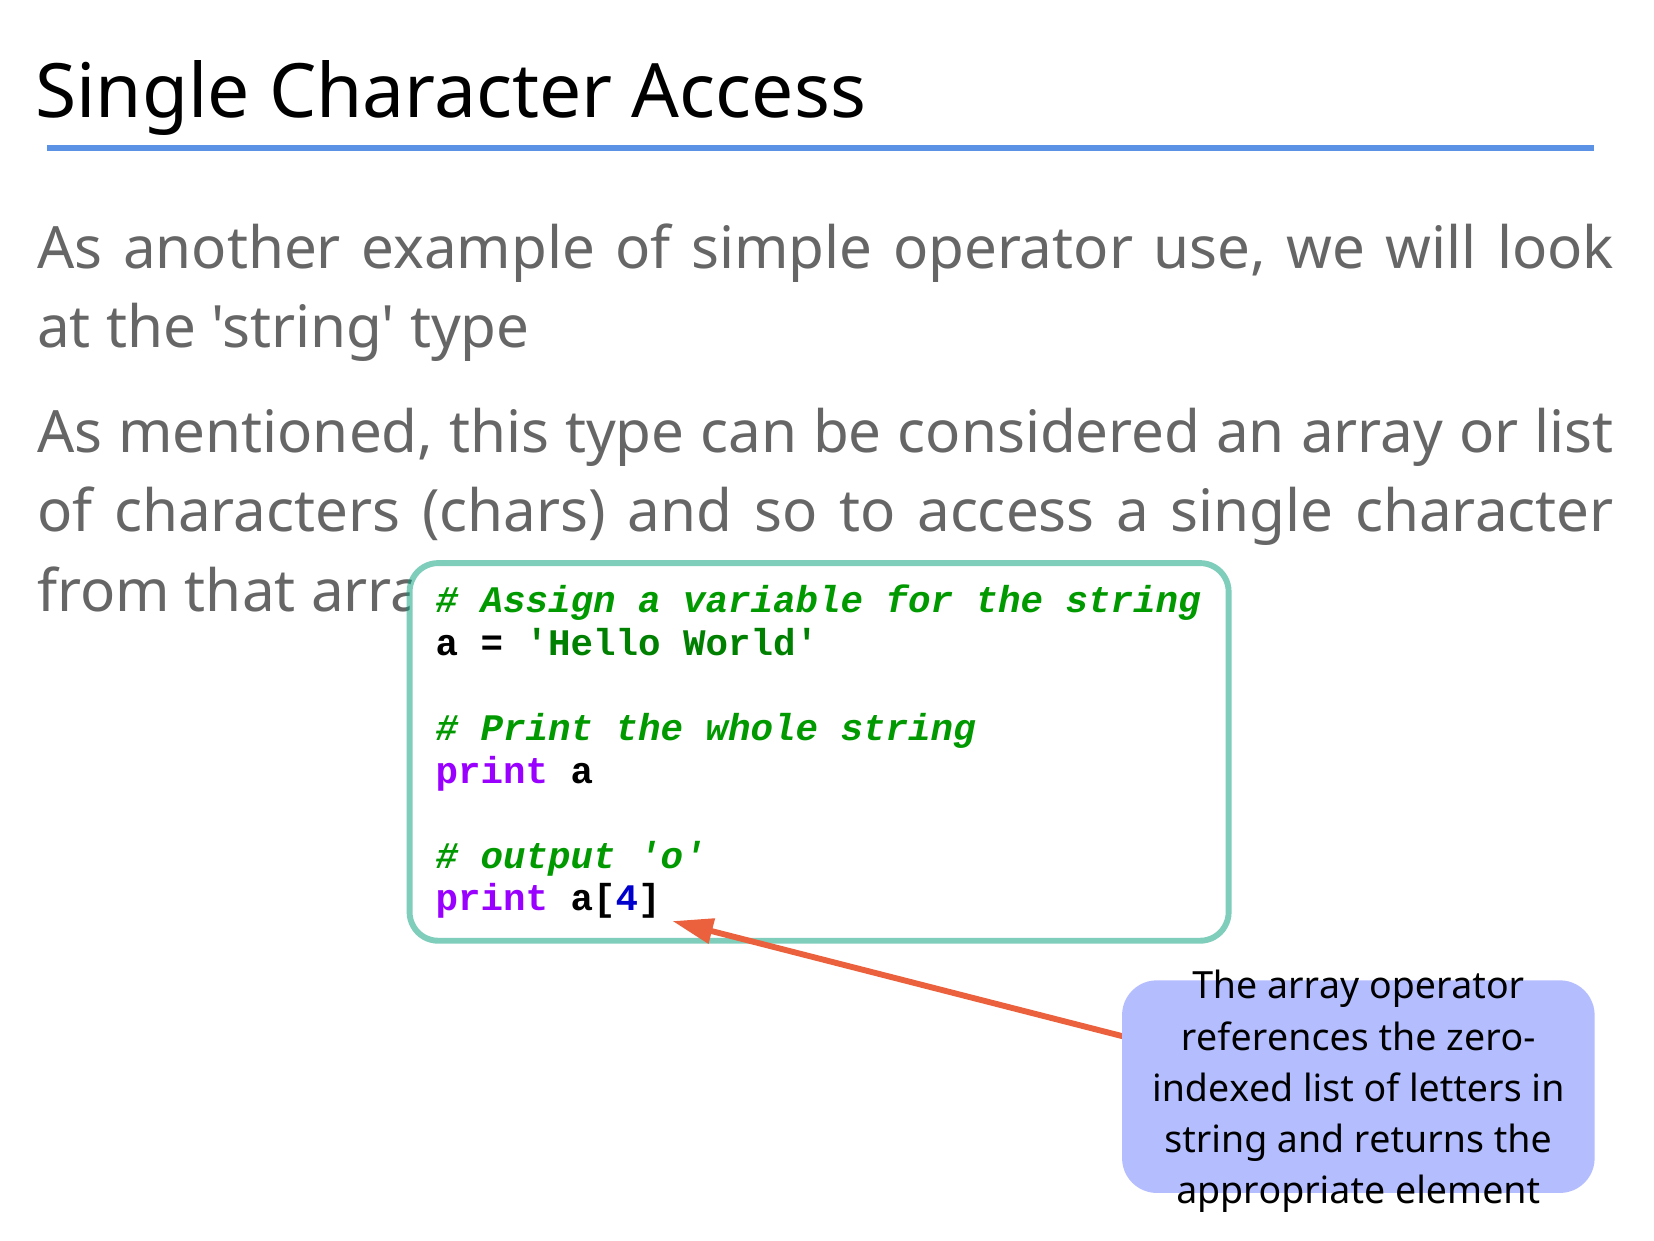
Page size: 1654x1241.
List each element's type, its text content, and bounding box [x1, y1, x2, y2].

text_box # Assign a variable for the string a = 'Hello World' # Print the whole string print a # output 'o' print a[4] [409, 563, 1229, 941]
title Single Character Access [35, 29, 1217, 148]
list As another example of simple operator use, we will look at the 'string' type As mentioned, this type can be considered an array or list of characters (chars) and so to access a single character from that array, you use the '[]' operator [37, 206, 1614, 1241]
text_box The array operator references the zero-indexed list of letters in string and returns the appropriate element [1122, 980, 1595, 1193]
